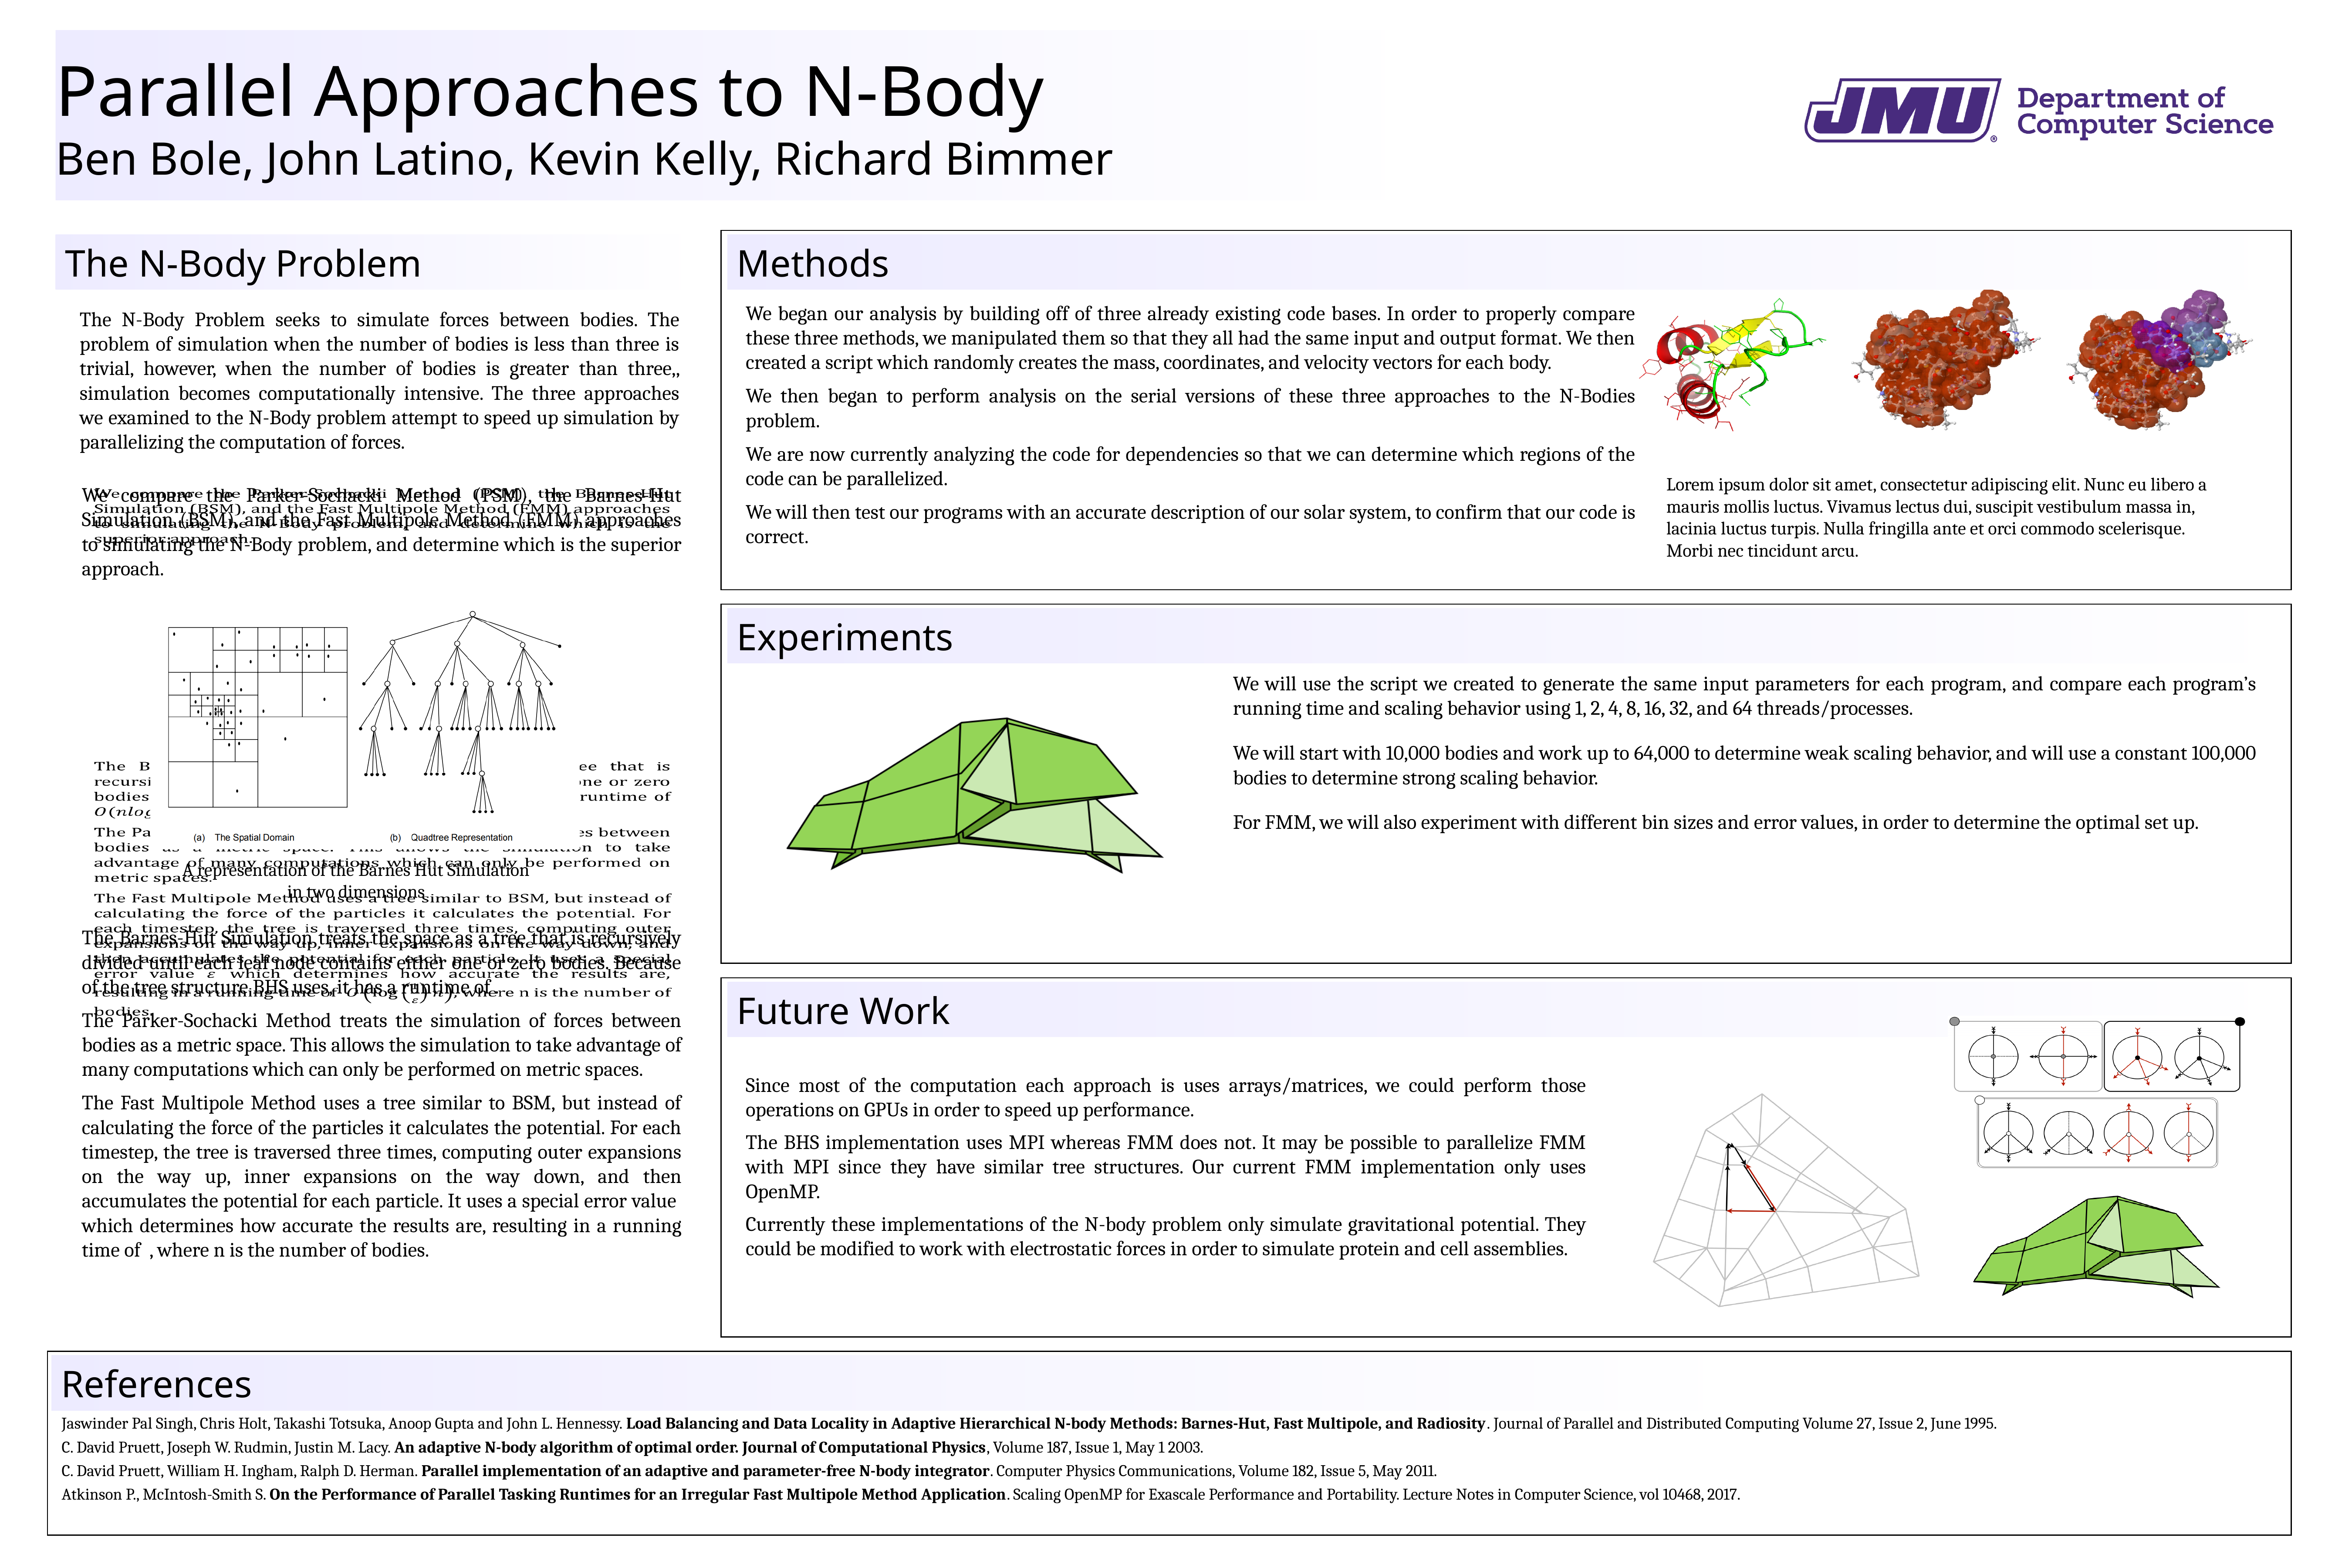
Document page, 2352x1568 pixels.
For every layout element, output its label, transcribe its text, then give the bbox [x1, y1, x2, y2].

picture [1970, 1193, 2224, 1305]
picture [150, 603, 580, 849]
text_box Methods [727, 234, 2286, 290]
text_box The N-Body Problem [55, 234, 697, 290]
text_box Lorem ipsum dolor sit amet, consectetur adipiscing elit. Nunc eu libero a mauris mollis luctus. Vivamus lectus dui, suscipit vestibulum massa in, lacinia luctus turpis. Nulla fringilla ante et orci commodo scelerisque. Morbi nec tincidunt arcu. [1666, 472, 2224, 582]
text_box References [51, 1355, 1744, 1411]
picture [1634, 290, 2256, 437]
text_box [721, 604, 2291, 963]
picture [1786, 24, 2291, 196]
text_box [81, 481, 682, 1026]
text_box [721, 230, 2291, 590]
picture [782, 713, 1170, 885]
text_box Since most of the computation each approach is uses arrays/matrices, we could perform those operations on GPUs in order to speed up performance. The BHS implementation uses MPI whereas FMM does not. It may be possible to parallelize FMM with MPI since they have similar tree structures. Our current FMM implementation only uses OpenMP. Currently these implementations of the N-body problem only simulate gravitational potential. They could be modified to work with electrostatic forces in order to simulate protein and cell assemblies. [746, 1071, 1587, 1308]
text_box We began our analysis by building off of three already existing code bases. In order to properly compare these three methods, we manipulated them so that they all had the same input and output format. We then created a script which randomly creates the mass, coordinates, and velocity vectors for each body. We then began to perform analysis on the serial versions of these three approaches to the N-Bodies problem. We are now currently analyzing the code for dependencies so that we can determine which regions of the code can be parallelized. We will then test our programs with an accurate description of our solar system, to confirm that our code is correct. [746, 300, 1636, 572]
text_box Experiments [727, 608, 2286, 663]
text_box We will use the script we created to generate the same input parameters for each program, and compare each program’s running time and scaling behavior using 1, 2, 4, 8, 16, 32, and 64 threads/processes. We will start with 10,000 bodies and work up to 64,000 to determine weak scaling behavior, and will use a constant 100,000 bodies to determine strong scaling behavior. For FMM, we will also experiment with different bin sizes and error values, in order to determine the optimal set up. [1233, 670, 2257, 886]
picture [1650, 1092, 1922, 1309]
text_box The N-Body Problem seeks to simulate forces between bodies. The problem of simulation when the number of bodies is less than three is trivial, however, when the number of bodies is greater than three,, simulation becomes computationally intensive. The three approaches we examined to the N-Body problem attempt to speed up simulation by parallelizing the computation of forces. [79, 306, 680, 453]
text_box Jaswinder Pal Singh, Chris Holt, Takashi Totsuka, Anoop Gupta and John L. Hennessy. Load Balancing and Data Locality in Adaptive Hierarchical N-body Methods: Barnes-Hut, Fast Multipole, and Radiosity. Journal of Parallel and Distributed Computing Volume 27, Issue 2, June 1995. C. David Pruett, Joseph W. Rudmin, Justin M. Lacy. An adaptive N-body algorithm of optimal order. Journal of Computational Physics, Volume 187, Issue 1, May 1 2003. C. David Pruett, William H. Ingham, Ralph D. Herman. Parallel implementation of an adaptive and parameter-free N-body integrator. Computer Physics Communications, Volume 182, Issue 5, May 2011. Atkinson P., McIntosh-Smith S. On the Performance of Parallel Tasking Runtimes for an Irregular Fast Multipole Method Application. Scaling OpenMP for Exascale Performance and Portability. Lecture Notes in Computer Science, vol 10468, 2017. [61, 1413, 2280, 1522]
text_box [47, 1351, 2291, 1535]
text_box [721, 977, 2291, 1337]
picture [1948, 1016, 2247, 1169]
text_box Parallel Approaches to N-Body Ben Bole, John Latino, Kevin Kelly, Richard Bimmer [55, 30, 1417, 200]
text_box Future Work [727, 982, 2286, 1037]
